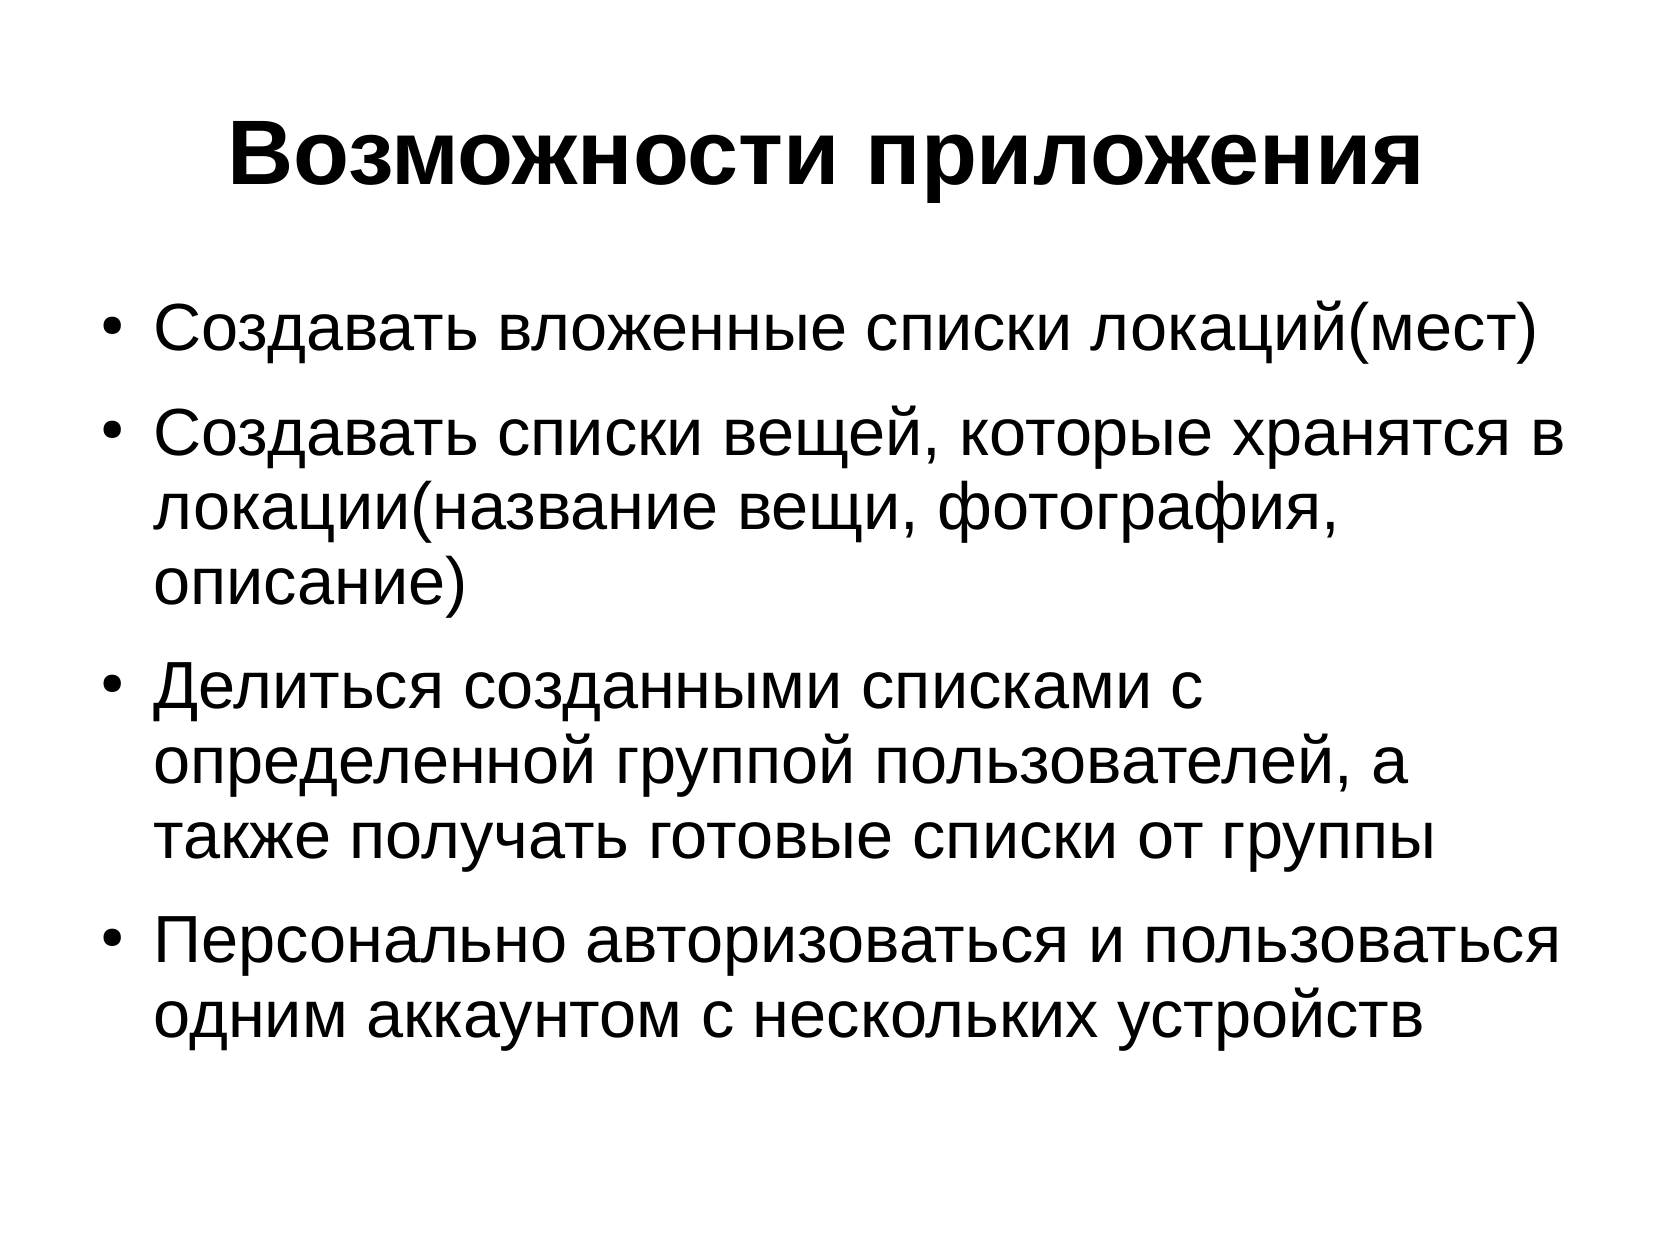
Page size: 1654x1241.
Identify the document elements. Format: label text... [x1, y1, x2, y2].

list Создавать вложенные списки локаций(мест) Создавать списки вещей, которые хранятся в локации(название вещи, фотография, описание) Делиться созданными списками с определенной группой пользователей, а также получать готовые списки от группы Персонально авторизоваться и пользоваться одним аккаунтом с нескольких устройств [82, 290, 1571, 1109]
title Возможности приложения [82, 49, 1571, 257]
